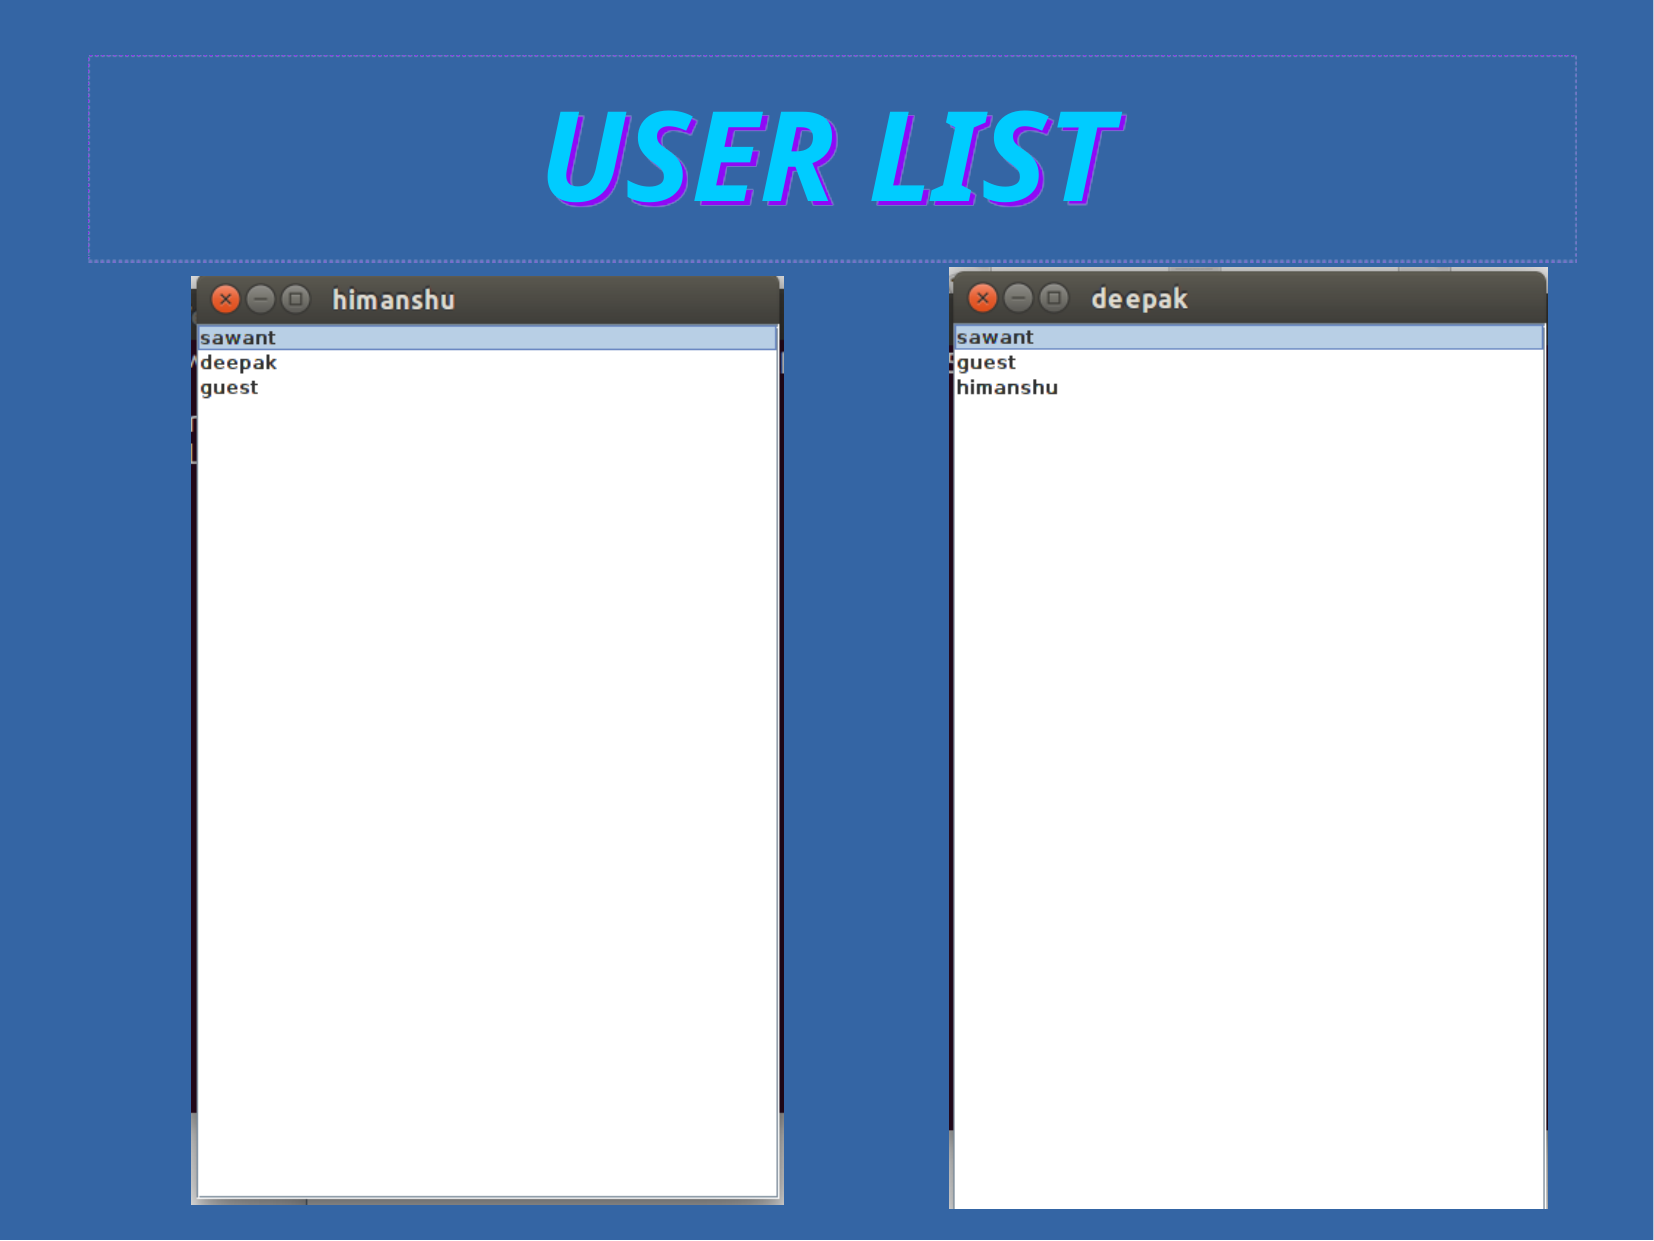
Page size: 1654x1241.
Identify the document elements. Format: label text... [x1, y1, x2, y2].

picture [191, 276, 784, 1205]
picture [949, 267, 1548, 1209]
title User List [82, 49, 1571, 257]
